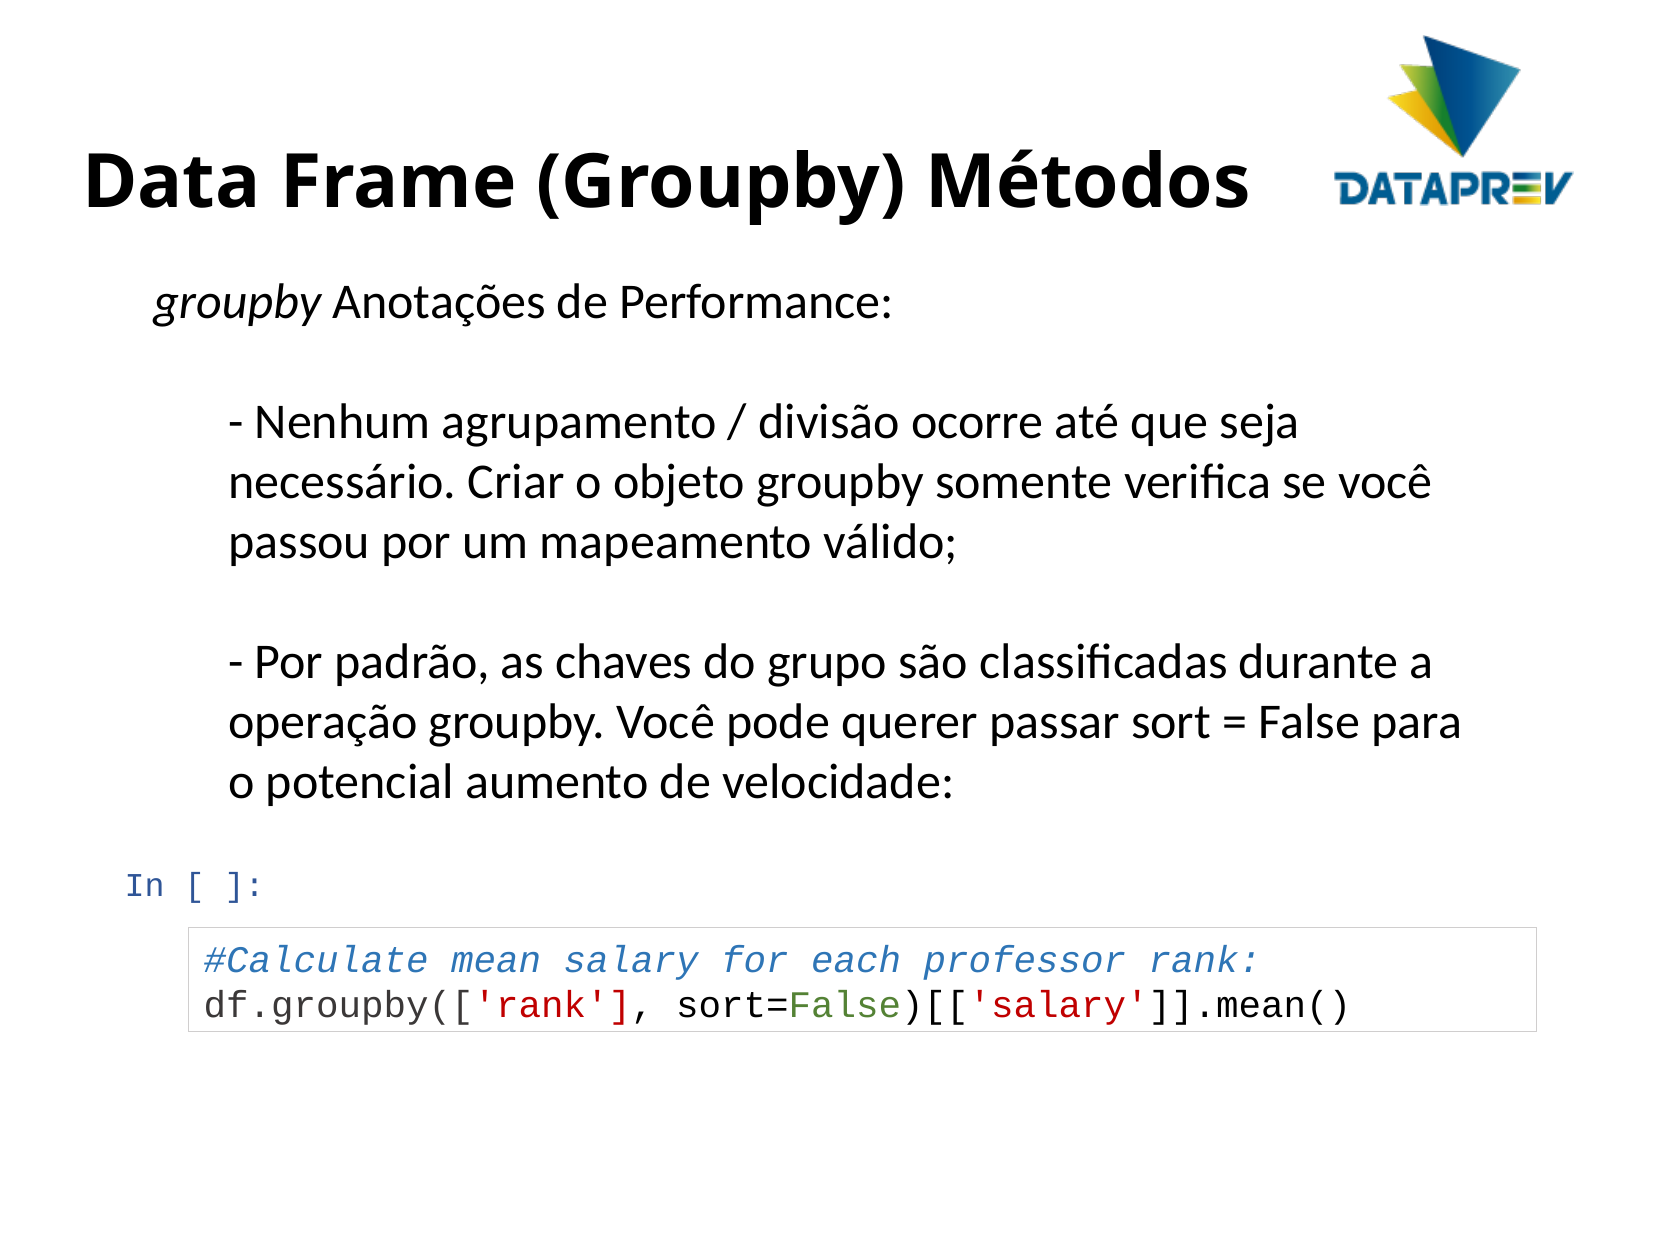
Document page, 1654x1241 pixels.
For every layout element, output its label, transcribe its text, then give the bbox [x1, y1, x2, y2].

text_box In [ ]: [33, 851, 1406, 912]
picture [1334, 35, 1574, 206]
text_box groupby Anotações de Performance: - Nenhum agrupamento / divisão ocorre até que seja necessário. Criar o objeto groupby somente verifica se você passou por um mapeamento válido; - Por padrão, as chaves do grupo são classificadas durante a operação groupby. Você pode querer passar sort = False para o potencial aumento de velocidade: [138, 170, 1506, 827]
text_box #Calculate mean salary for each professor rank: df.groupby(['rank'], sort=False)[['salary']].mean() [188, 927, 1537, 1032]
title Data Frame (Groupby) Métodos [82, 84, 1252, 272]
